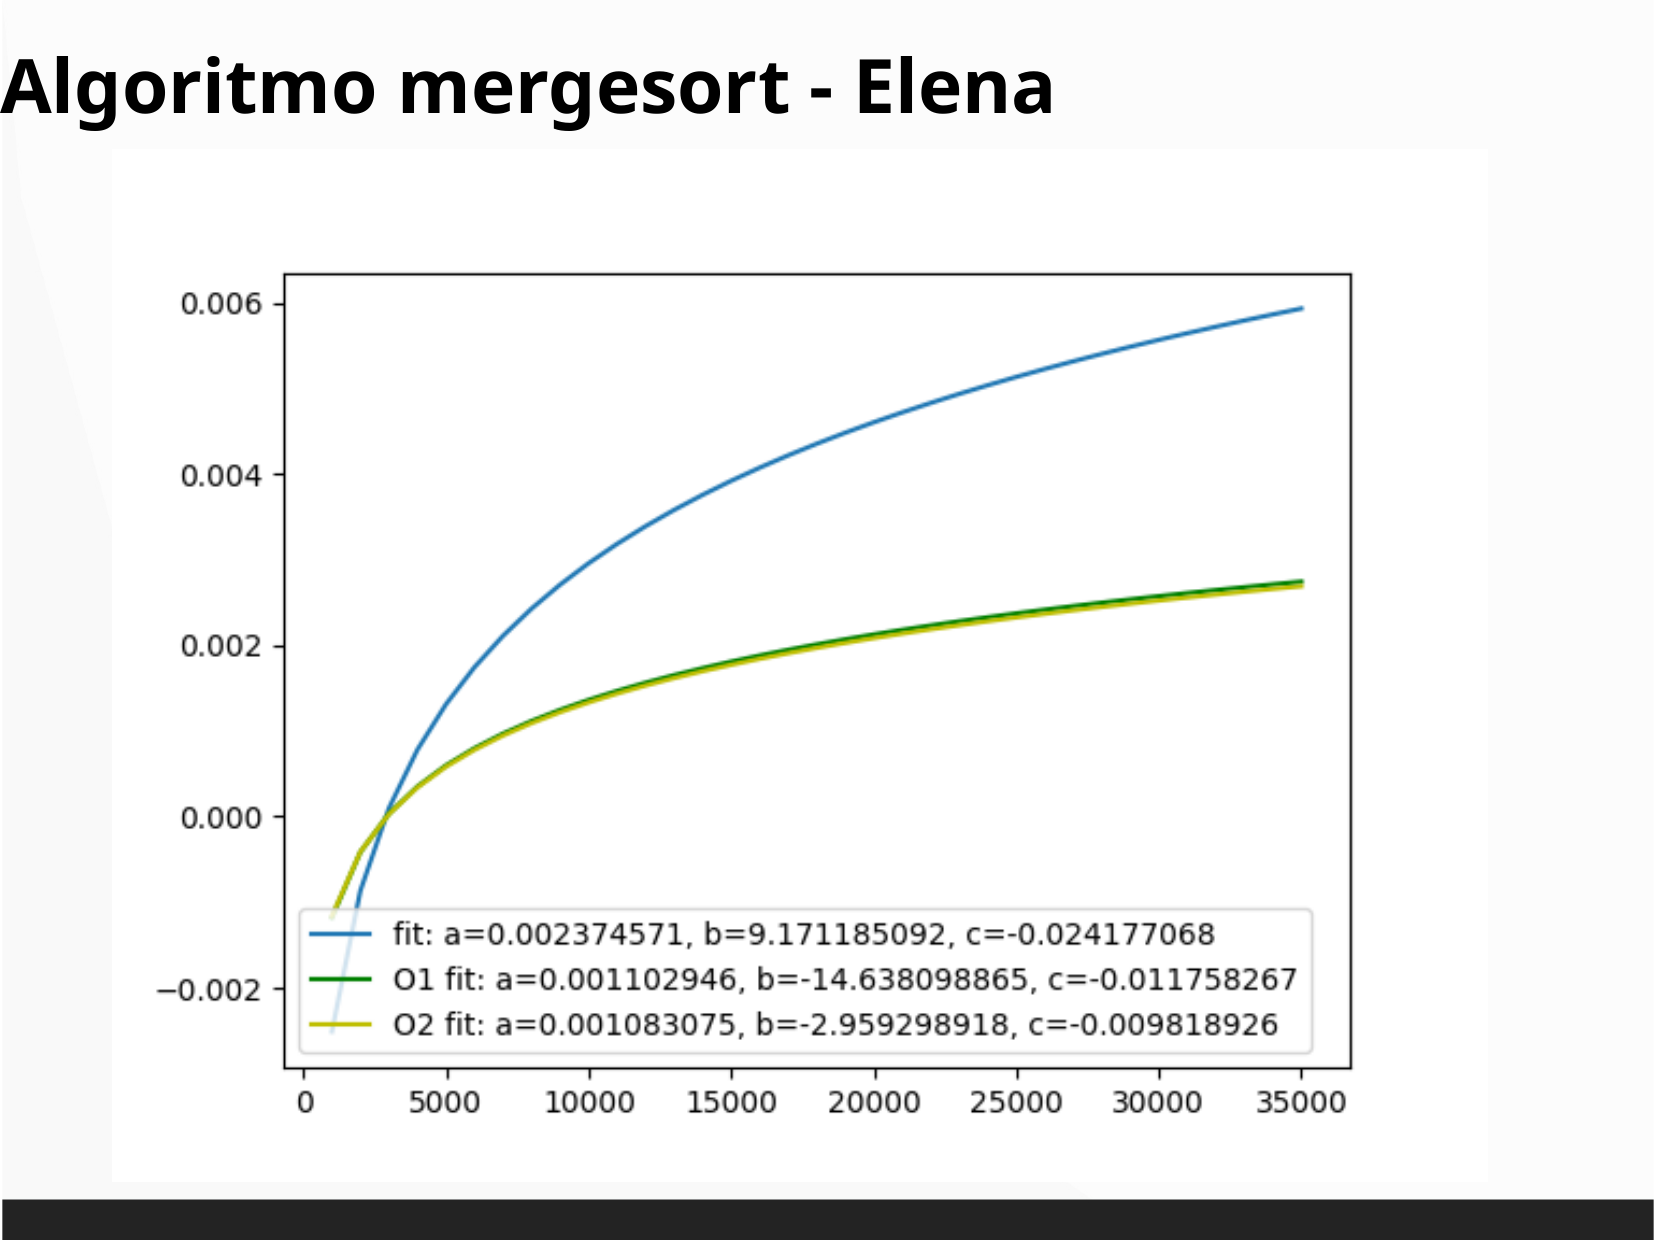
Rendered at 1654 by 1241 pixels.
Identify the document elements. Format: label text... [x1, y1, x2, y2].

title Algoritmo mergesort - Elena [0, 10, 1489, 158]
picture [2, 0, 1654, 1241]
